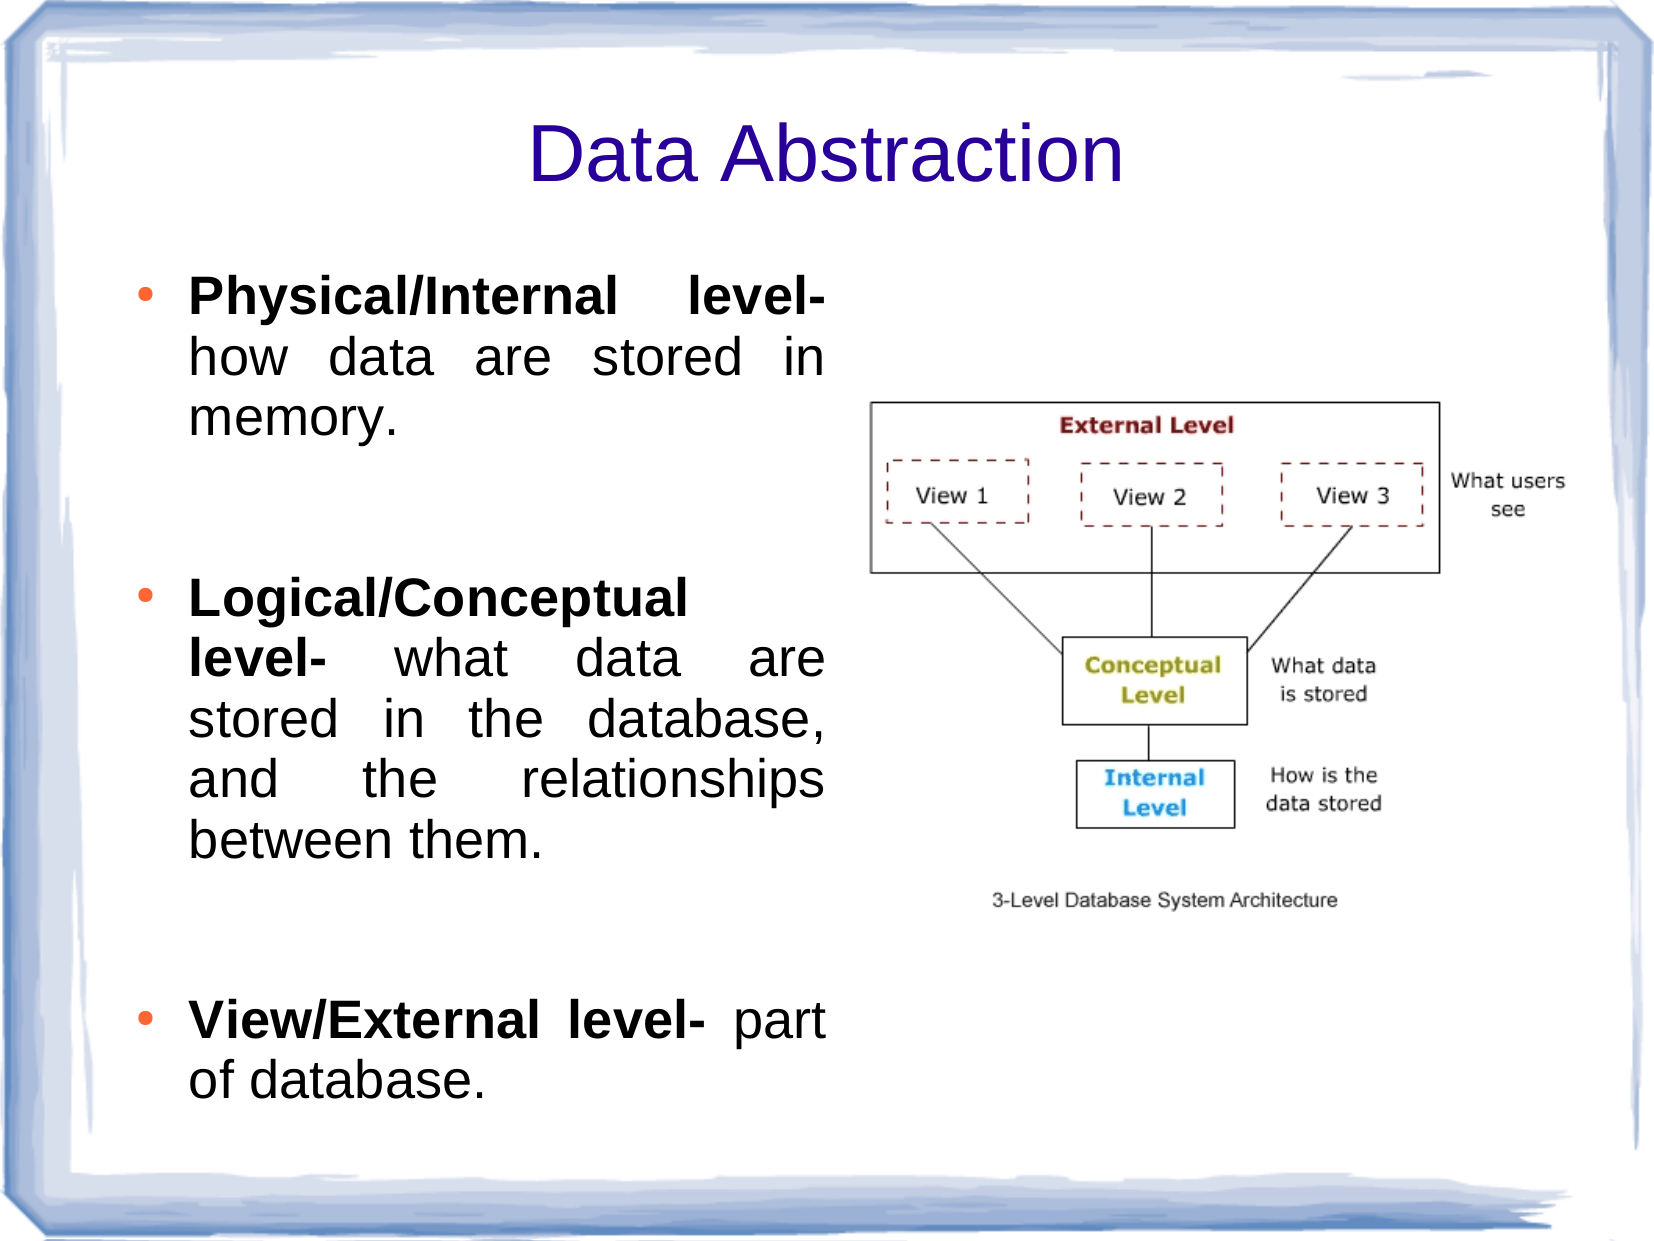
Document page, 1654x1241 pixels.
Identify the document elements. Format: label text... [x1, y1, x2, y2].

picture [0, 0, 1654, 1241]
list Physical/Internal level- how data are stored in memory. Logical/Conceptual level- what data are stored in the database, and the relationships between them. View/External level- part of database. [118, 265, 827, 1117]
title Data Abstraction [82, 49, 1571, 257]
